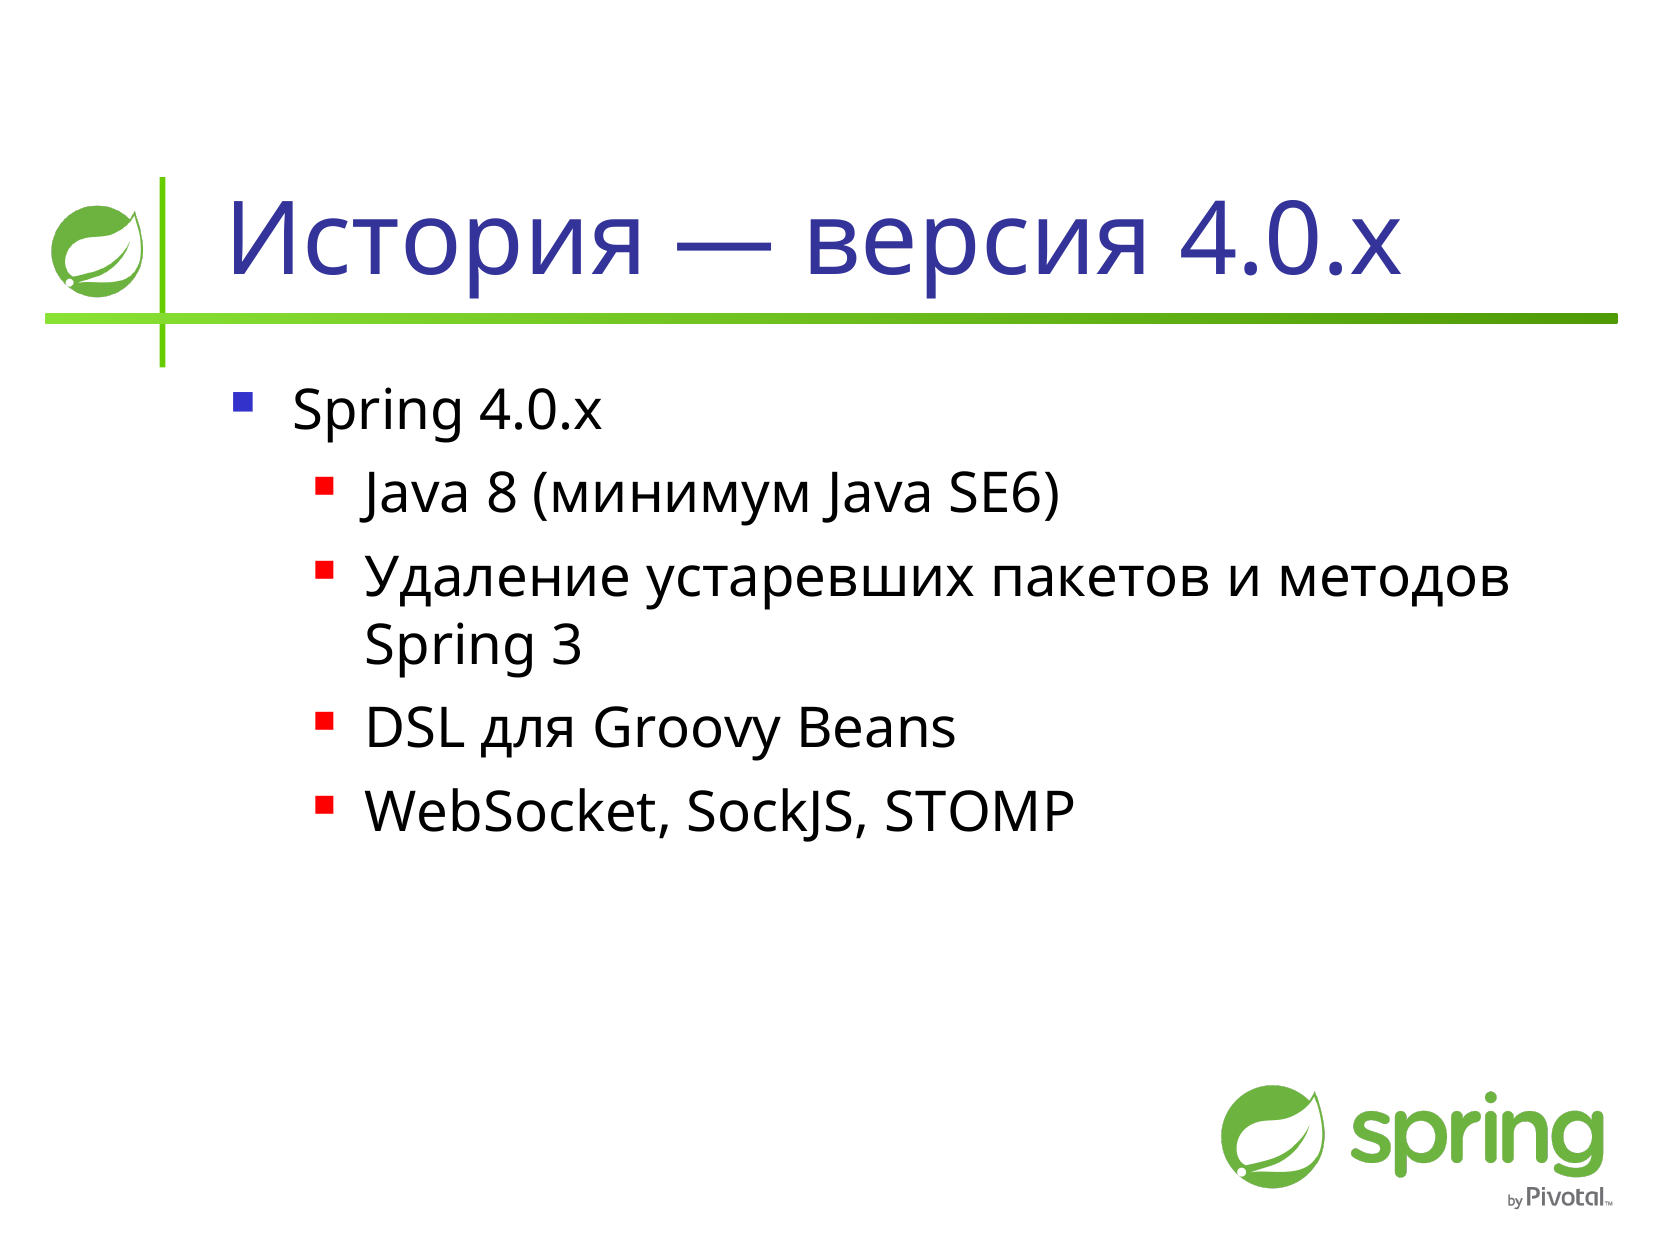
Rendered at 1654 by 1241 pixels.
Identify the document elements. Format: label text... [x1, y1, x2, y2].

title История — версия 4.0.x [208, 38, 1618, 304]
list Spring 4.0.x Java 8 (минимум Java SE6) Удаление устаревших пакетов и методов Spring 3 DSL для Groovy Beans WebSocket, SockJS, STOMP [213, 364, 1620, 1109]
picture [1216, 1109, 1618, 1212]
